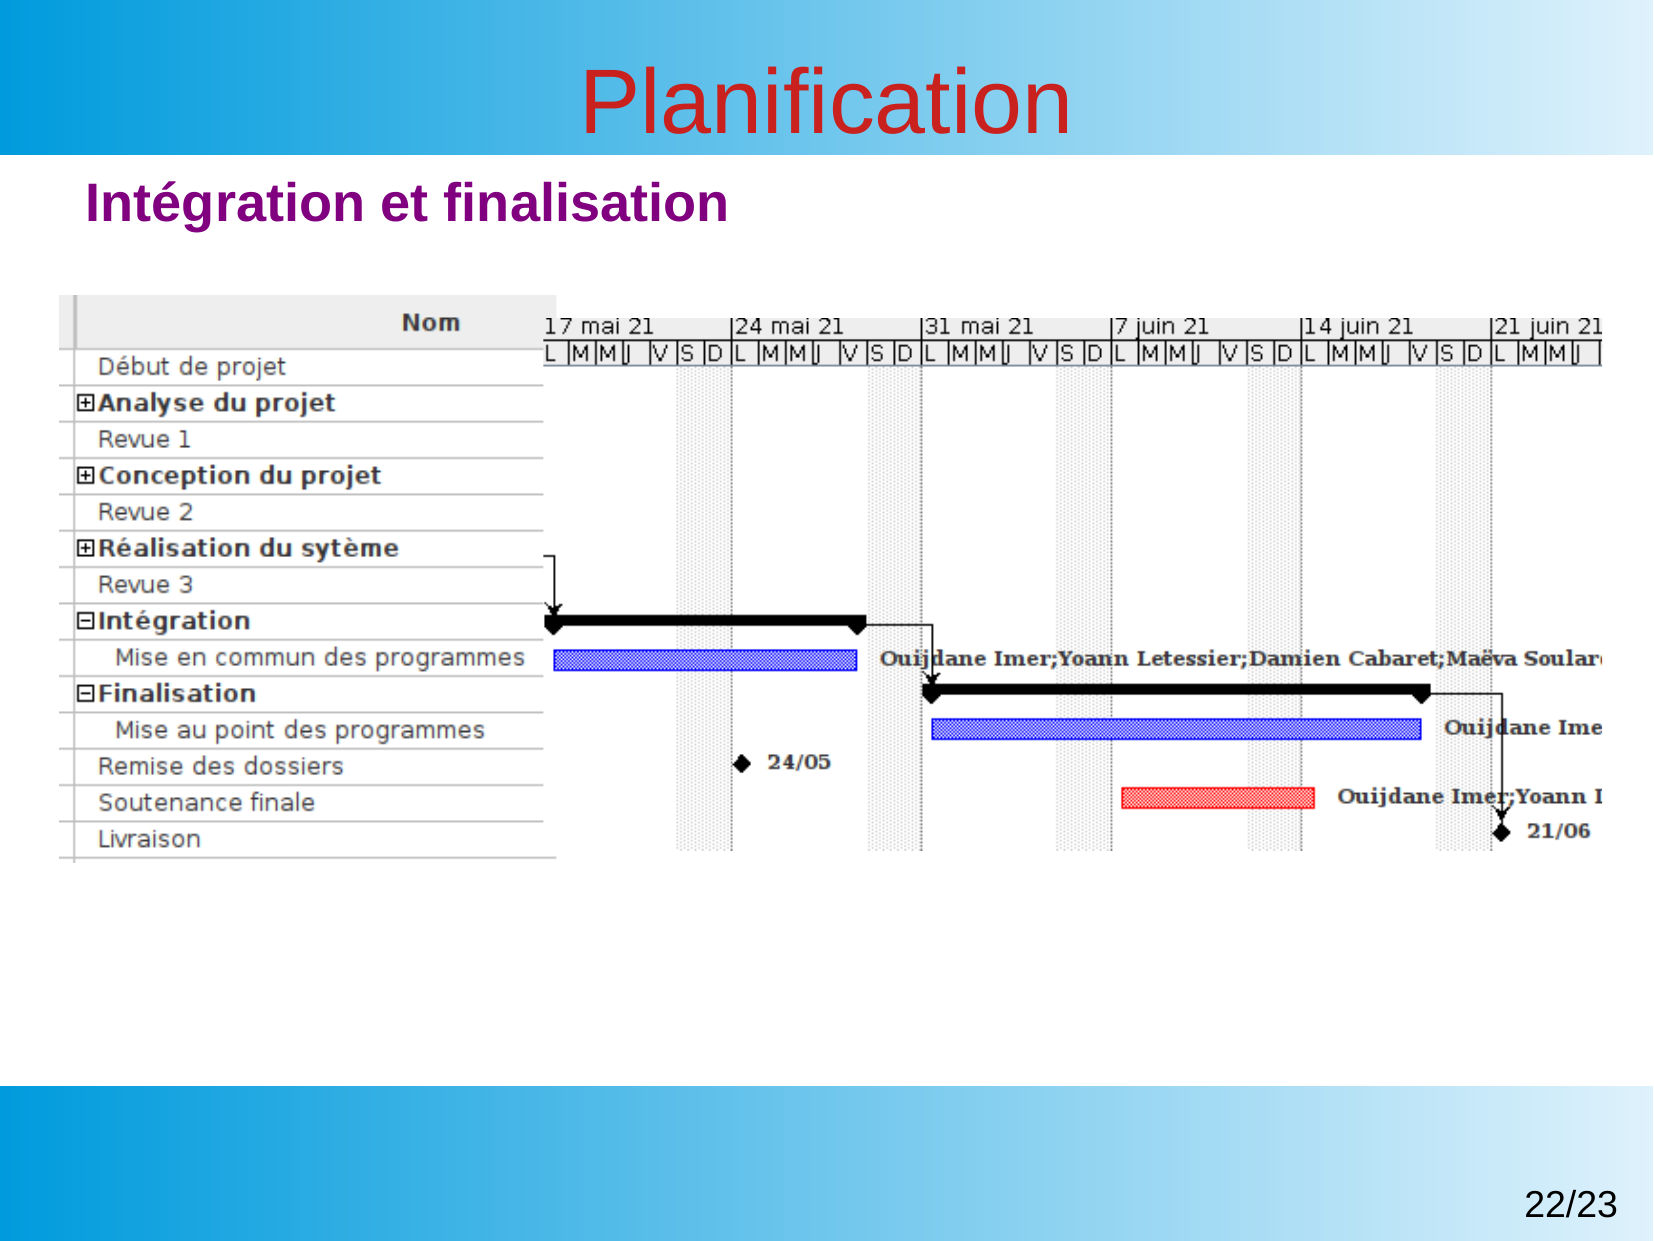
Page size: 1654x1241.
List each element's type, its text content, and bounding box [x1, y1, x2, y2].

text_box Intégration et finalisation [70, 165, 792, 241]
picture [59, 295, 1603, 863]
title Planification [82, 49, 1571, 155]
text_box <numéro>/23 [1509, 1175, 1654, 1241]
